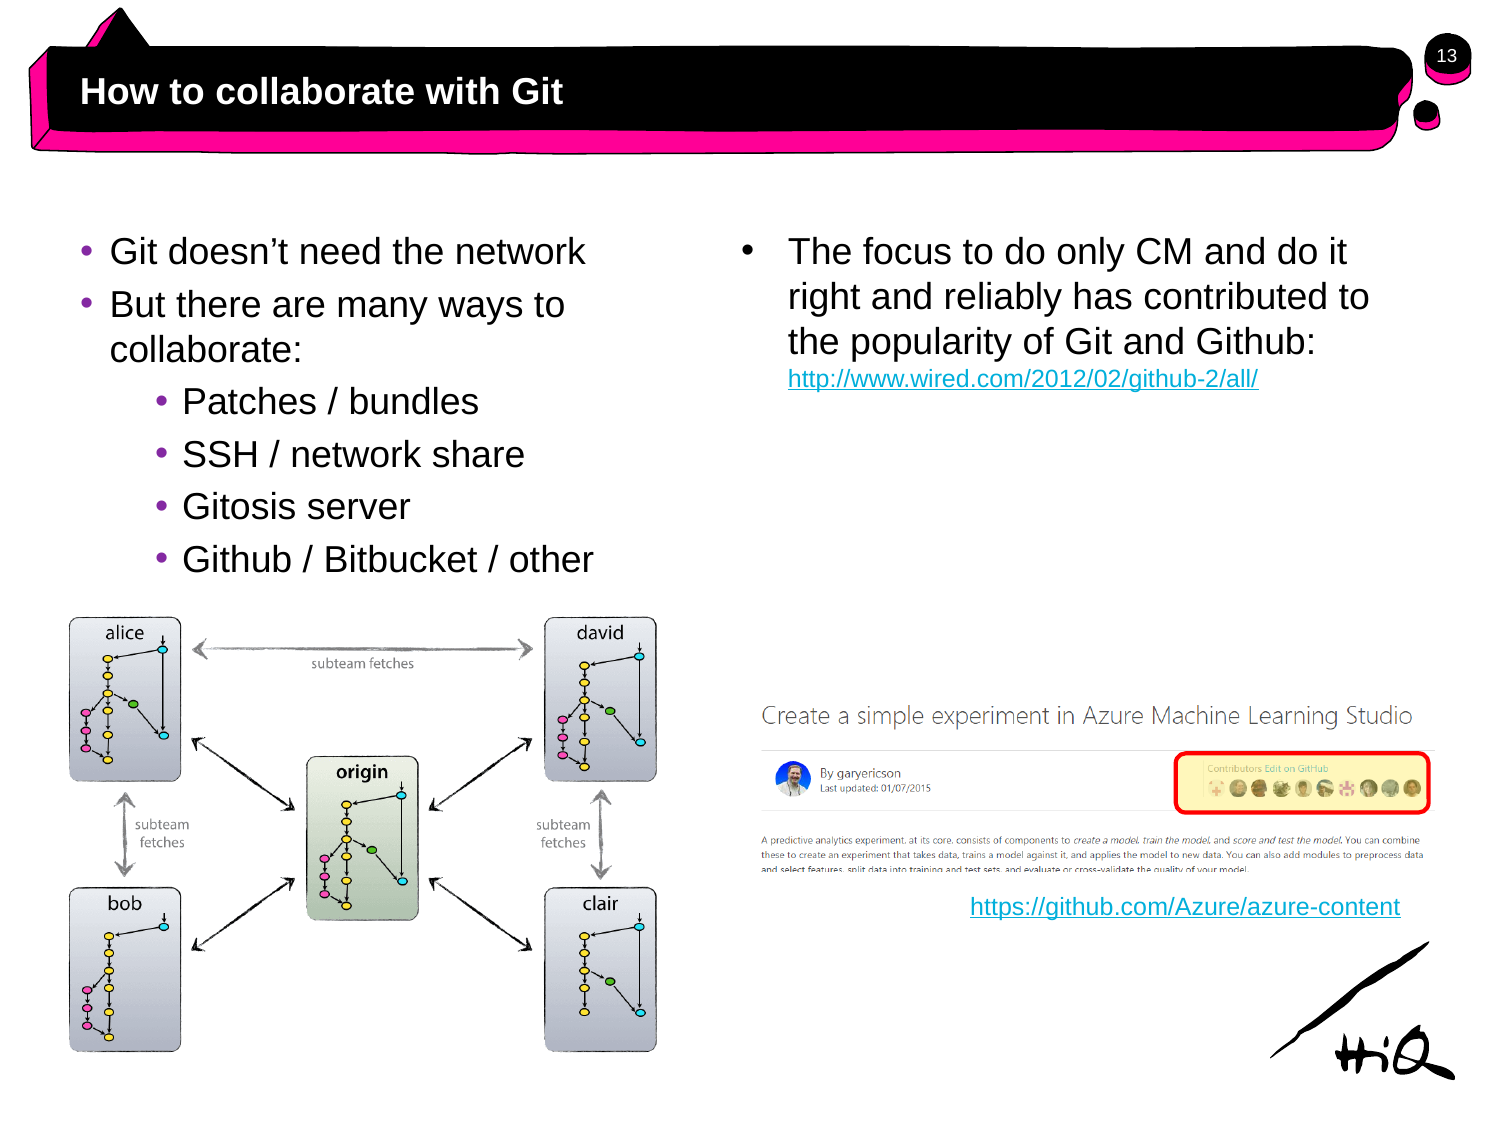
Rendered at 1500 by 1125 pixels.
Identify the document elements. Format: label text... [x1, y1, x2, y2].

picture [750, 692, 1436, 872]
list Git doesn’t need the network But there are many ways to collaborate: Patches / bundles SSH / network share Gitosis server Github / Bitbucket / other [64, 220, 677, 610]
text_box [1175, 753, 1429, 813]
text_box The focus to do only CM and do it right and reliably has contributed to the popularity of Git and Github: http://www.wired.com/2012/02/github-2/all/ [726, 219, 1417, 400]
slide_number <number> [1423, 30, 1471, 79]
picture [61, 609, 668, 1059]
text_box https://github.com/Azure/azure-content [950, 883, 1424, 928]
title How to collaborate with Git [64, 54, 1365, 126]
